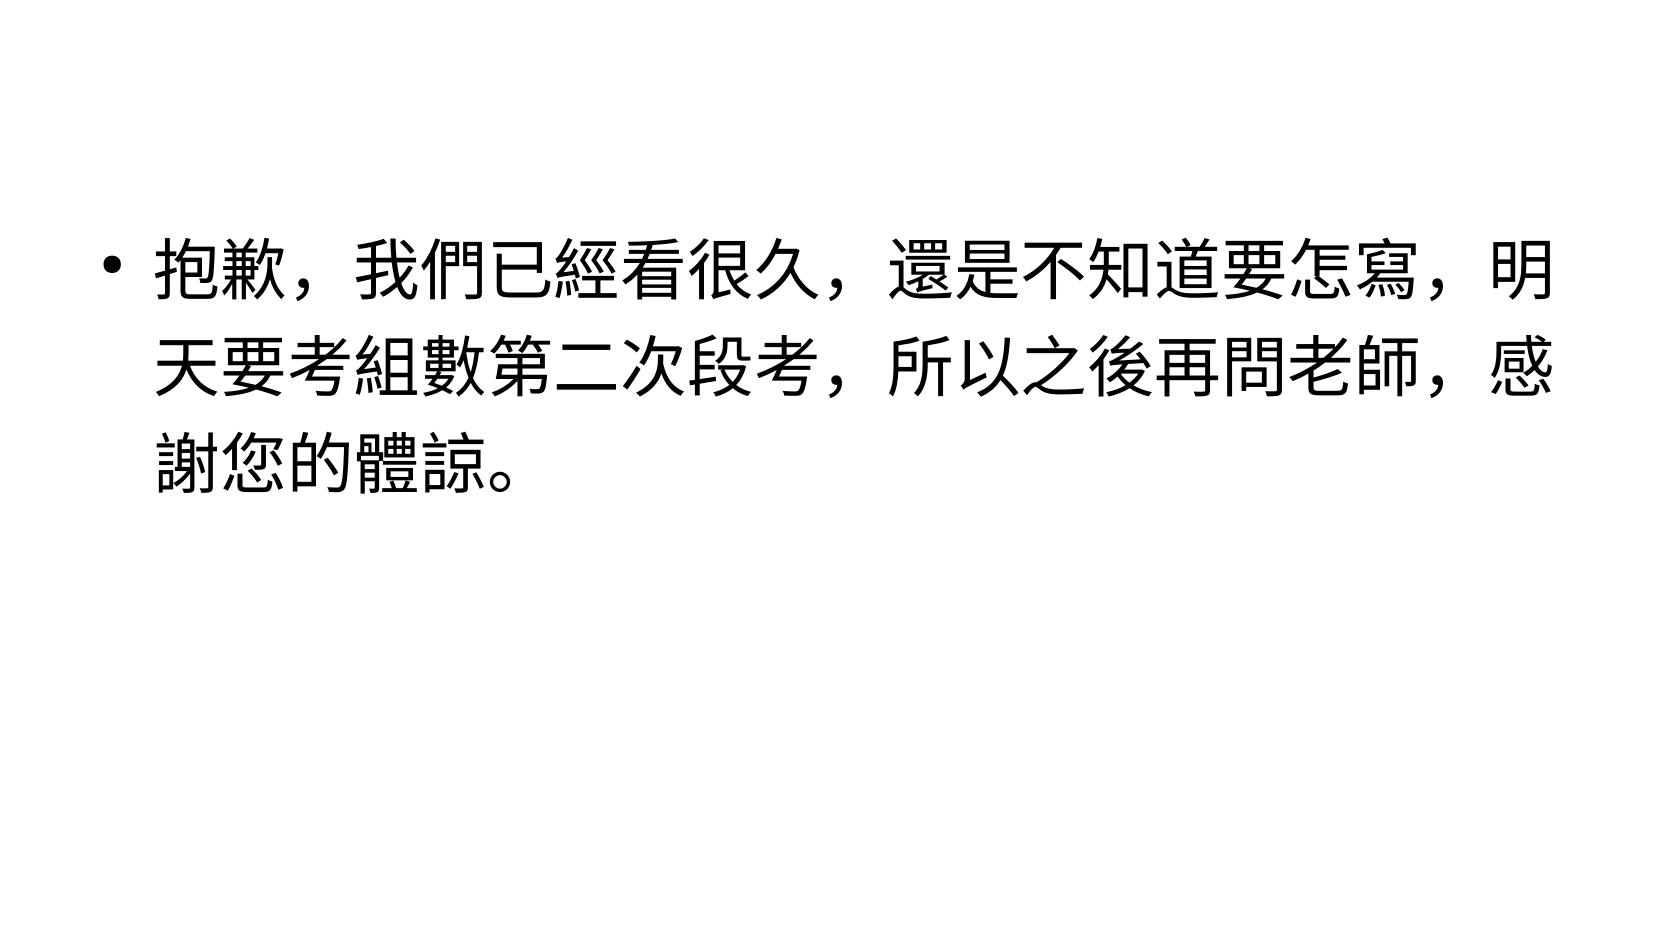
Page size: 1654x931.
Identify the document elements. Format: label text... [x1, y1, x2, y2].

list 抱歉，我們已經看很久，還是不知道要怎寫，明天要考組數第二次段考，所以之後再問老師，感謝您的體諒。 [82, 217, 1571, 758]
